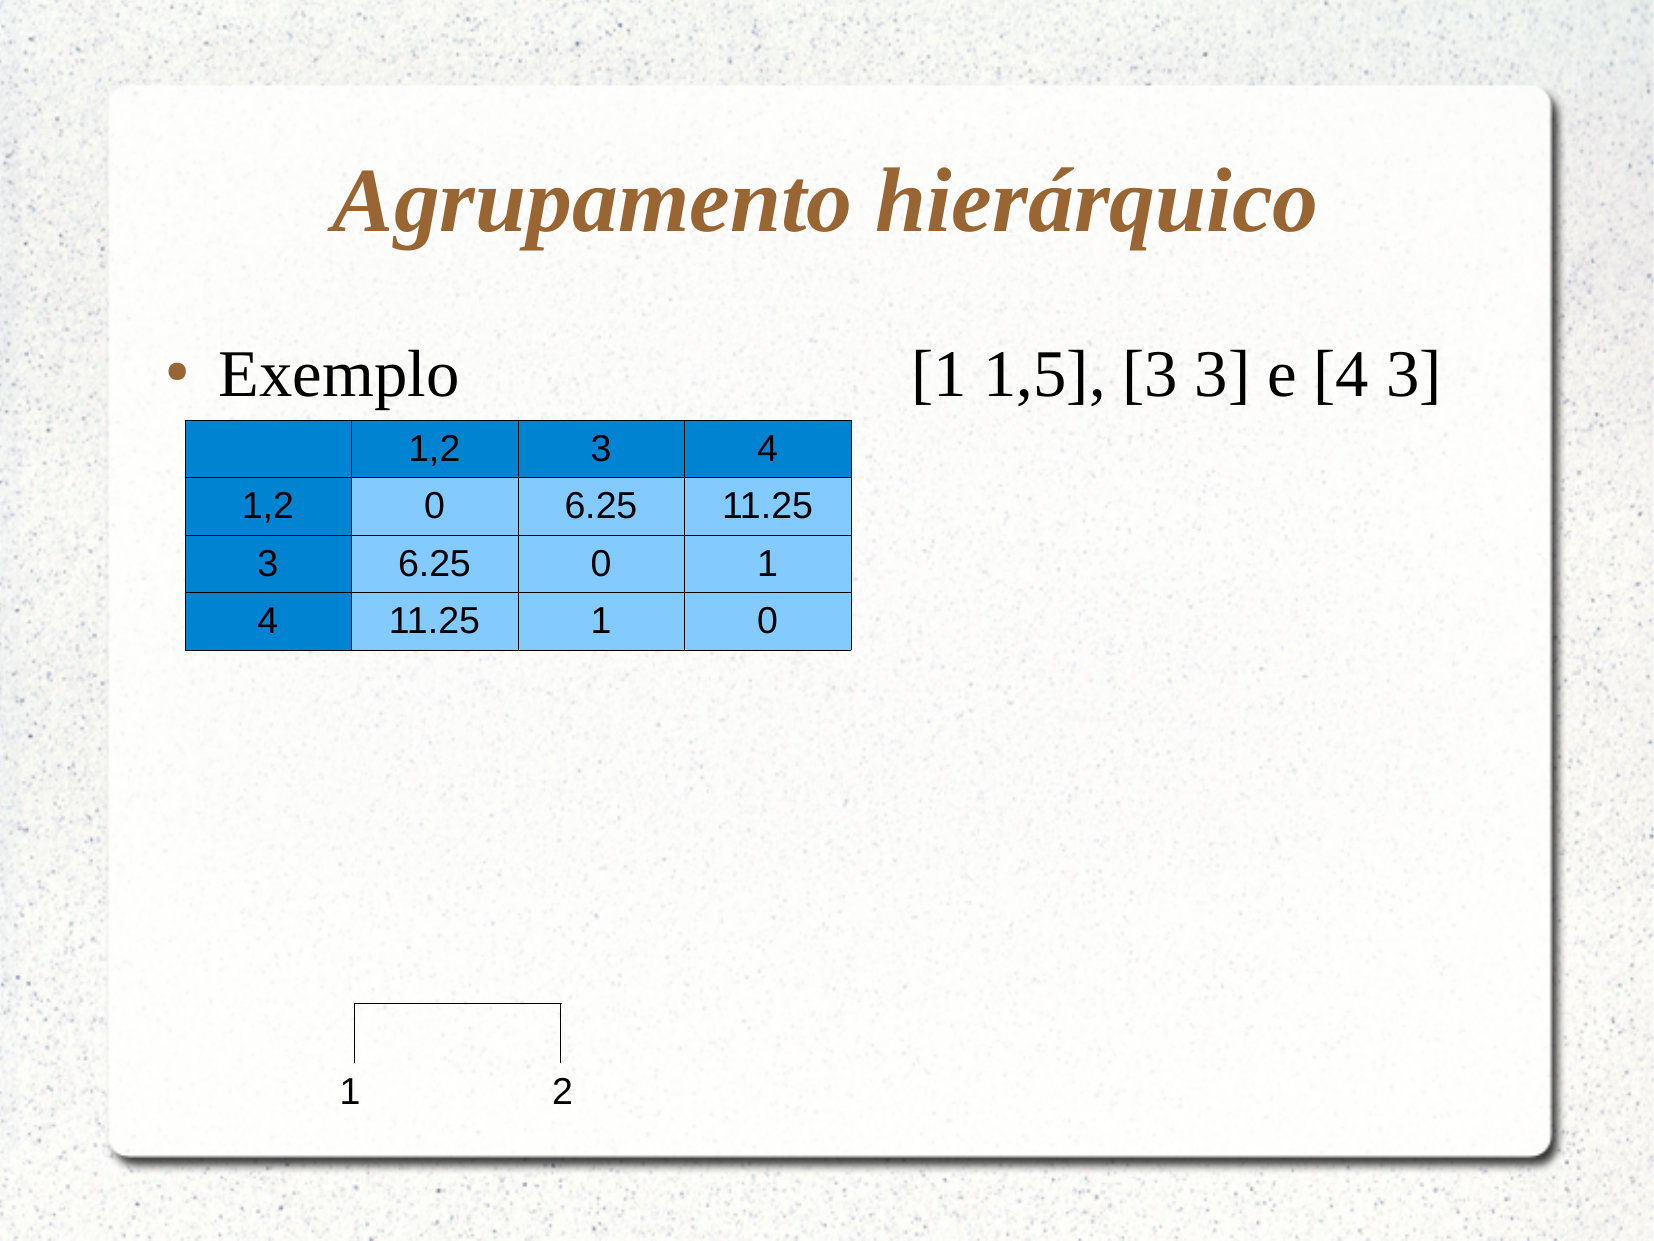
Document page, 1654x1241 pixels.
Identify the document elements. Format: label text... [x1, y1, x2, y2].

text_box 1 [324, 1062, 532, 1120]
table_cell 6.25 [352, 536, 518, 592]
table_cell 1 [519, 593, 684, 650]
table_header 4 [685, 421, 851, 477]
table_cell 3 [186, 536, 351, 592]
table_cell 11.25 [685, 478, 851, 535]
table_header 1,2 [352, 421, 518, 477]
list Exemplo [1 1,5], [3 3] e [4 3] [147, 336, 1506, 1241]
title Agrupamento hierárquico [118, 96, 1536, 304]
picture [0, 0, 1654, 1241]
text_box 2 [537, 1062, 591, 1120]
table_cell 4 [186, 593, 351, 650]
table_cell 0 [352, 478, 518, 535]
table_cell 1 [685, 536, 851, 592]
table_cell 6.25 [519, 478, 684, 535]
table_cell 0 [519, 536, 684, 592]
table_cell 0 [685, 593, 851, 650]
table_cell 1,2 [186, 478, 351, 535]
table_header 3 [519, 421, 684, 477]
table_cell 11.25 [352, 593, 518, 650]
table_header [186, 421, 351, 477]
